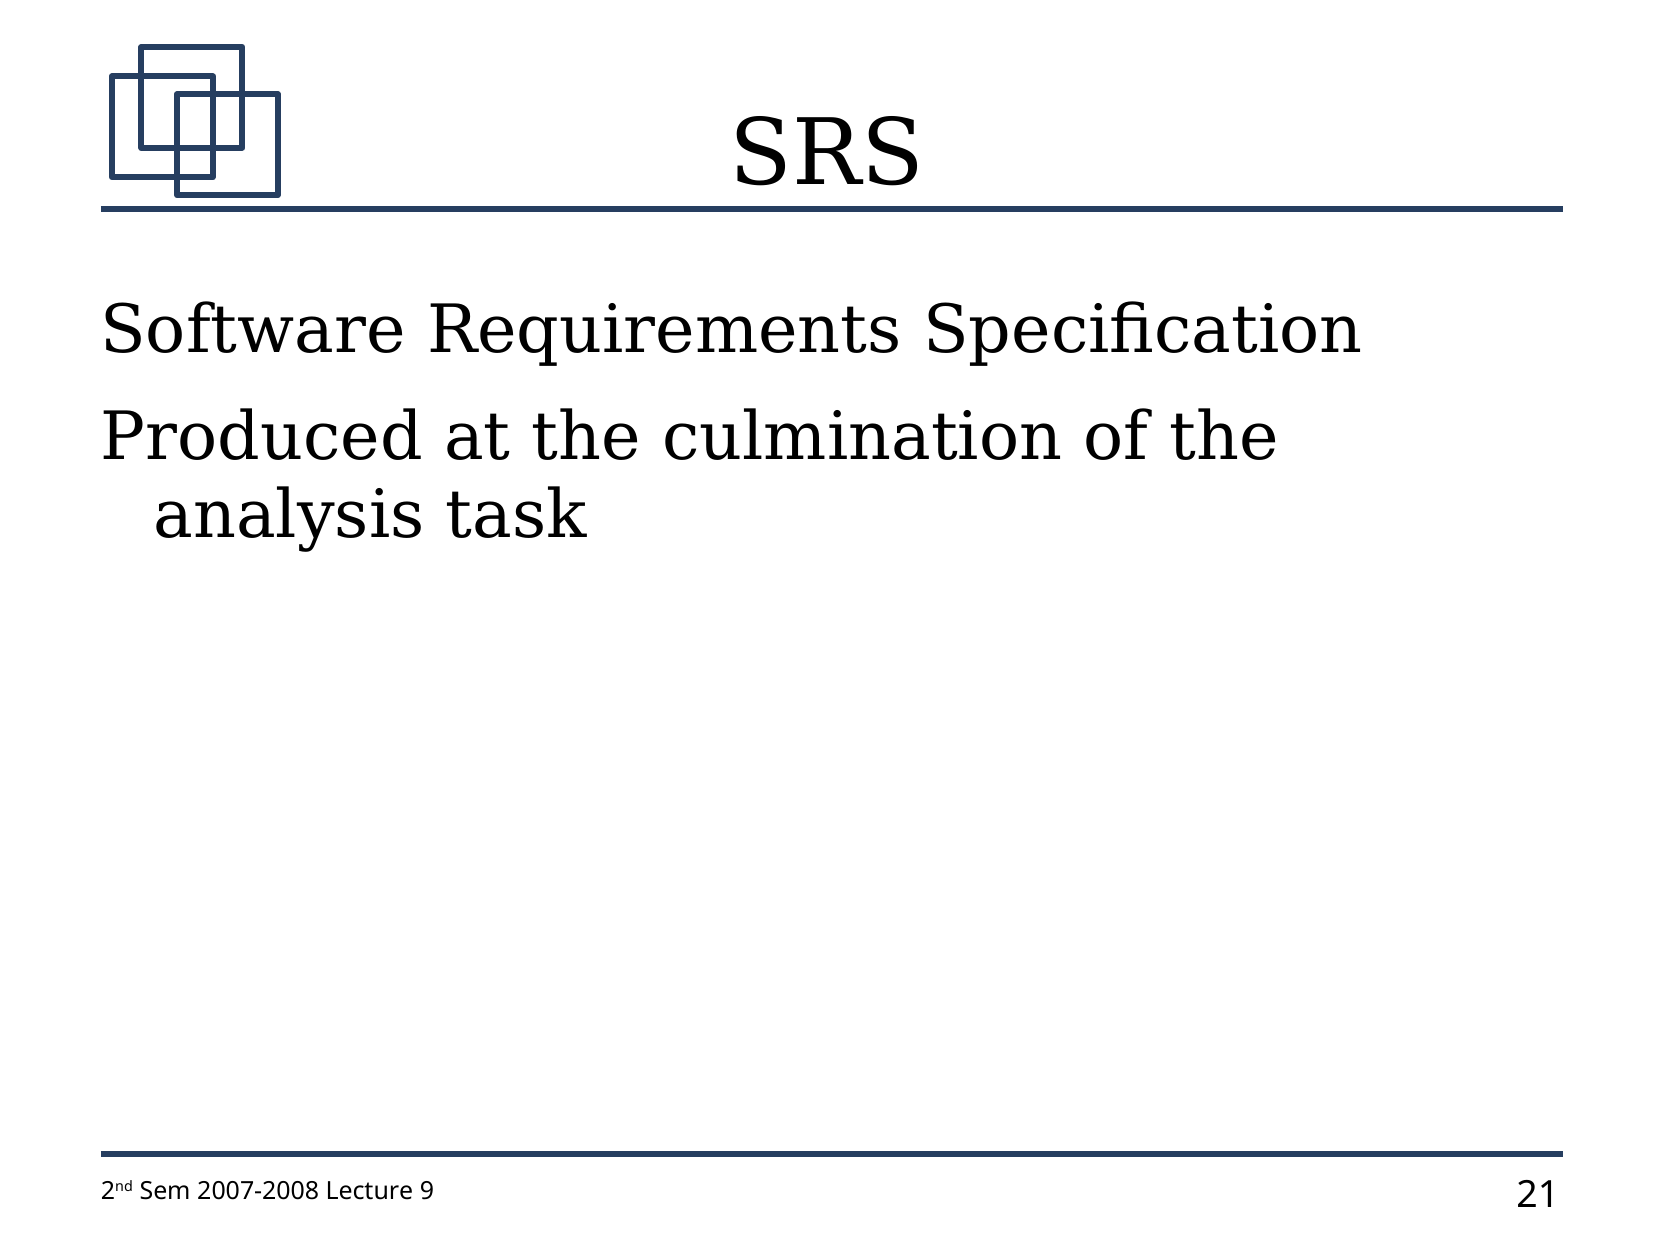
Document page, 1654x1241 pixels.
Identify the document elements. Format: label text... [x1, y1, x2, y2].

list Software Requirements Specification Produced at the culmination of the analysis task [82, 290, 1571, 1109]
title SRS [82, 49, 1571, 257]
